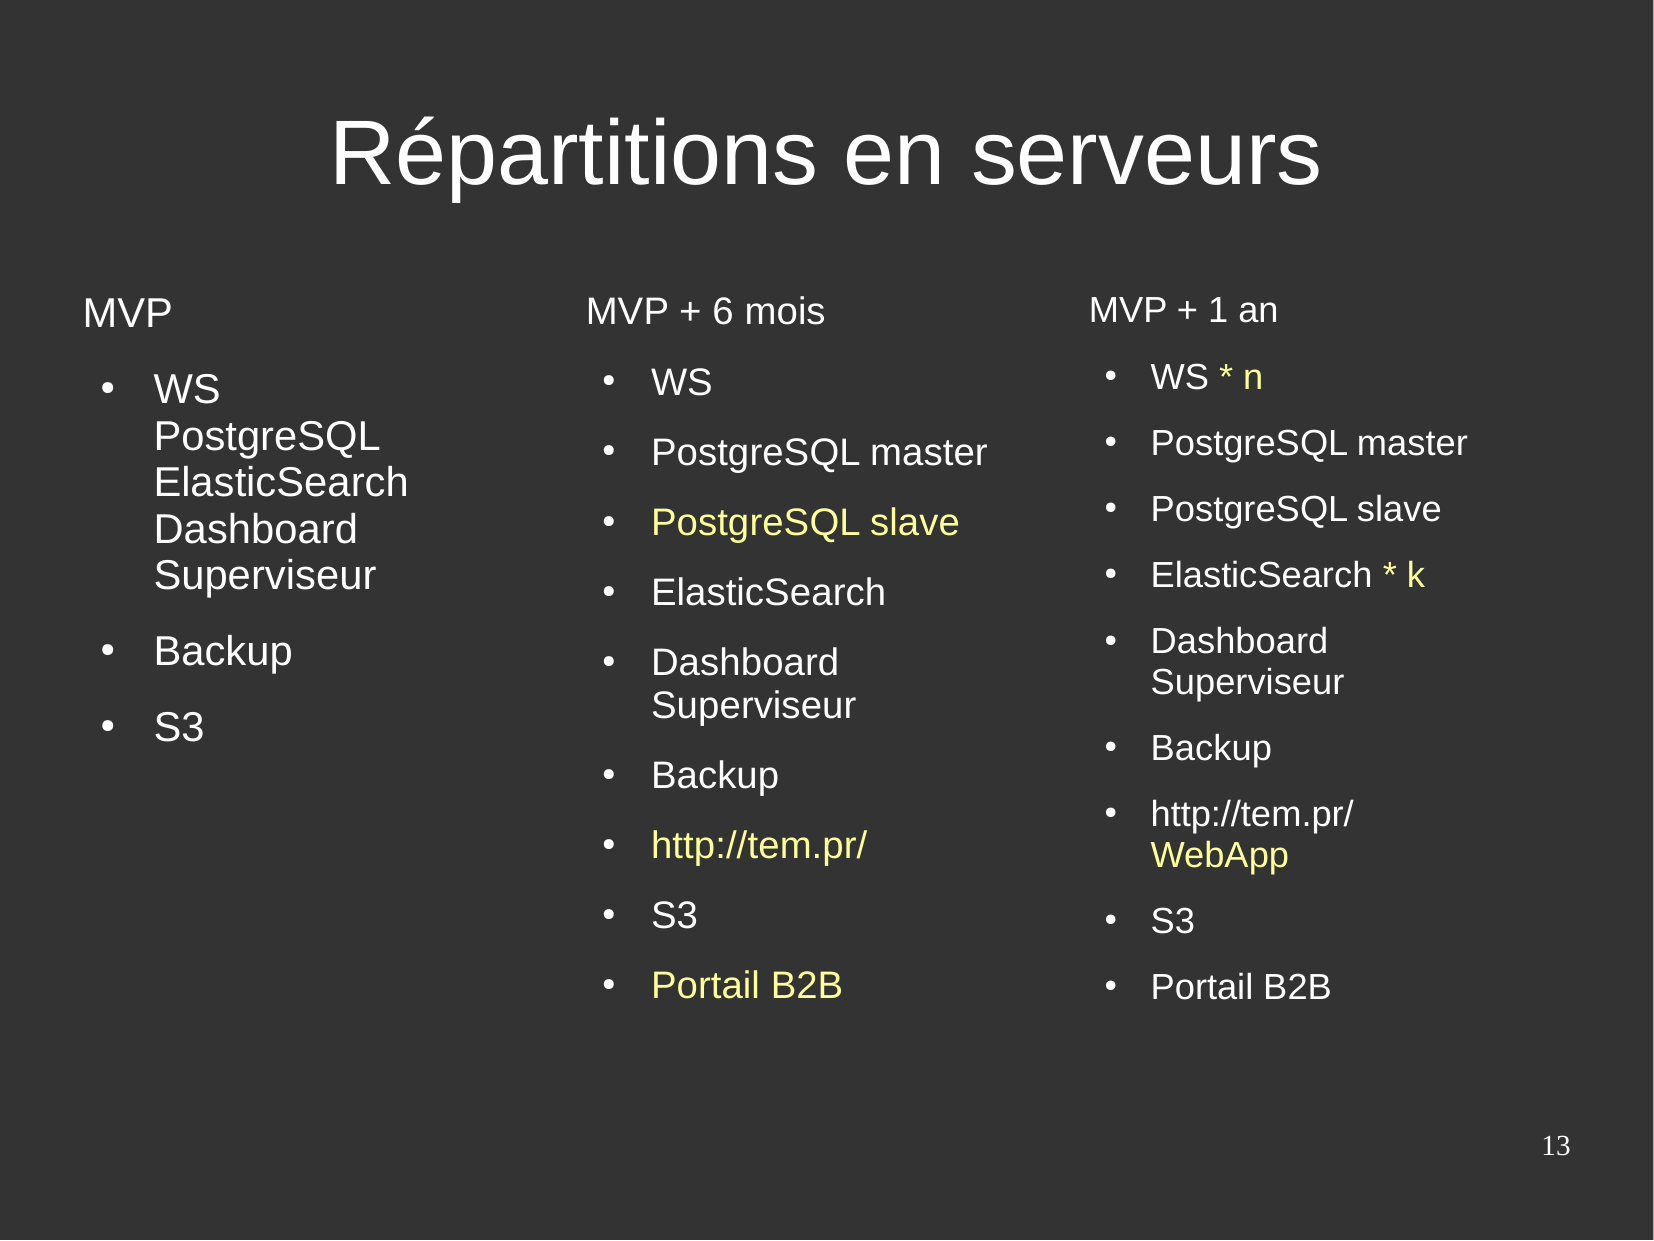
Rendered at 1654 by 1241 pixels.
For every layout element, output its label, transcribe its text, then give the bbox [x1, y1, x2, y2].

list MVP + 6 mois WS PostgreSQL master PostgreSQL slave ElasticSearch Dashboard Superviseur Backup http://tem.pr/ S3 Portail B2B [585, 290, 1065, 1009]
list MVP + 1 an WS * n PostgreSQL master PostgreSQL slave ElasticSearch * k Dashboard Superviseur Backup http://tem.pr/ WebApp S3 Portail B2B [1088, 290, 1569, 1009]
title Répartitions en serveurs [82, 49, 1571, 257]
list MVP WS PostgreSQL ElasticSearch Dashboard Superviseur Backup S3 [82, 290, 562, 1006]
